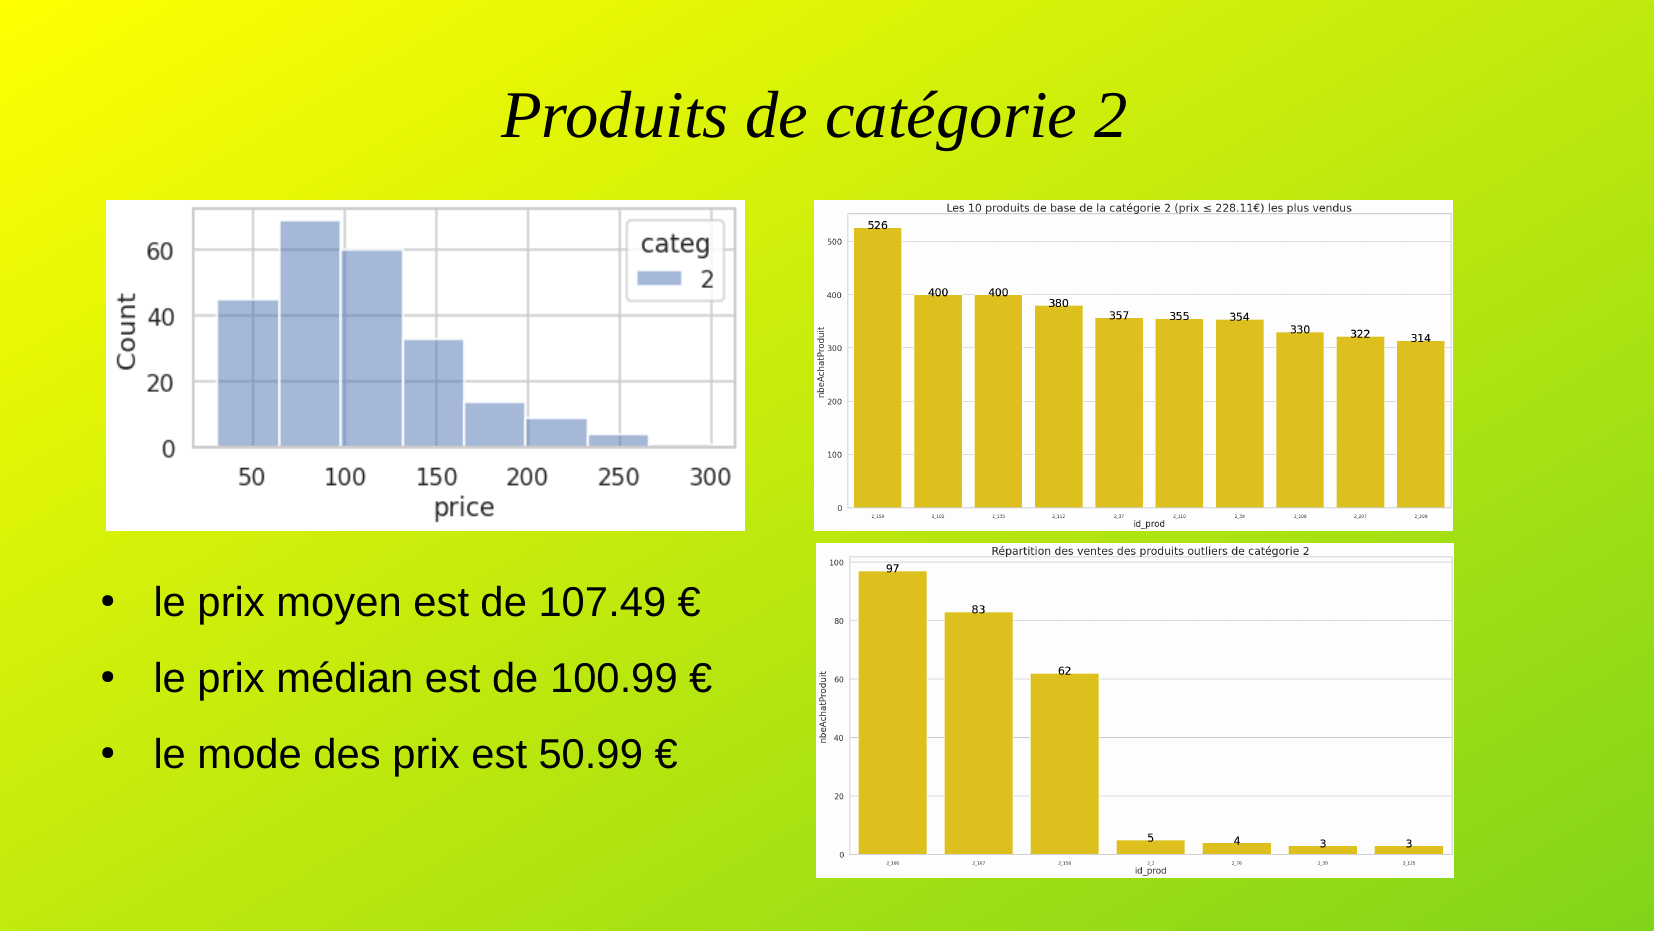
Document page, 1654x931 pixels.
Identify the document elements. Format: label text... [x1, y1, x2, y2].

title Produits de catégorie 2 [82, 37, 1571, 193]
picture [814, 200, 1453, 531]
picture [106, 200, 745, 531]
picture [816, 543, 1454, 878]
list le prix moyen est de 107.49 € le prix médian est de 100.99 € le mode des prix est 50.99 € [82, 578, 809, 836]
